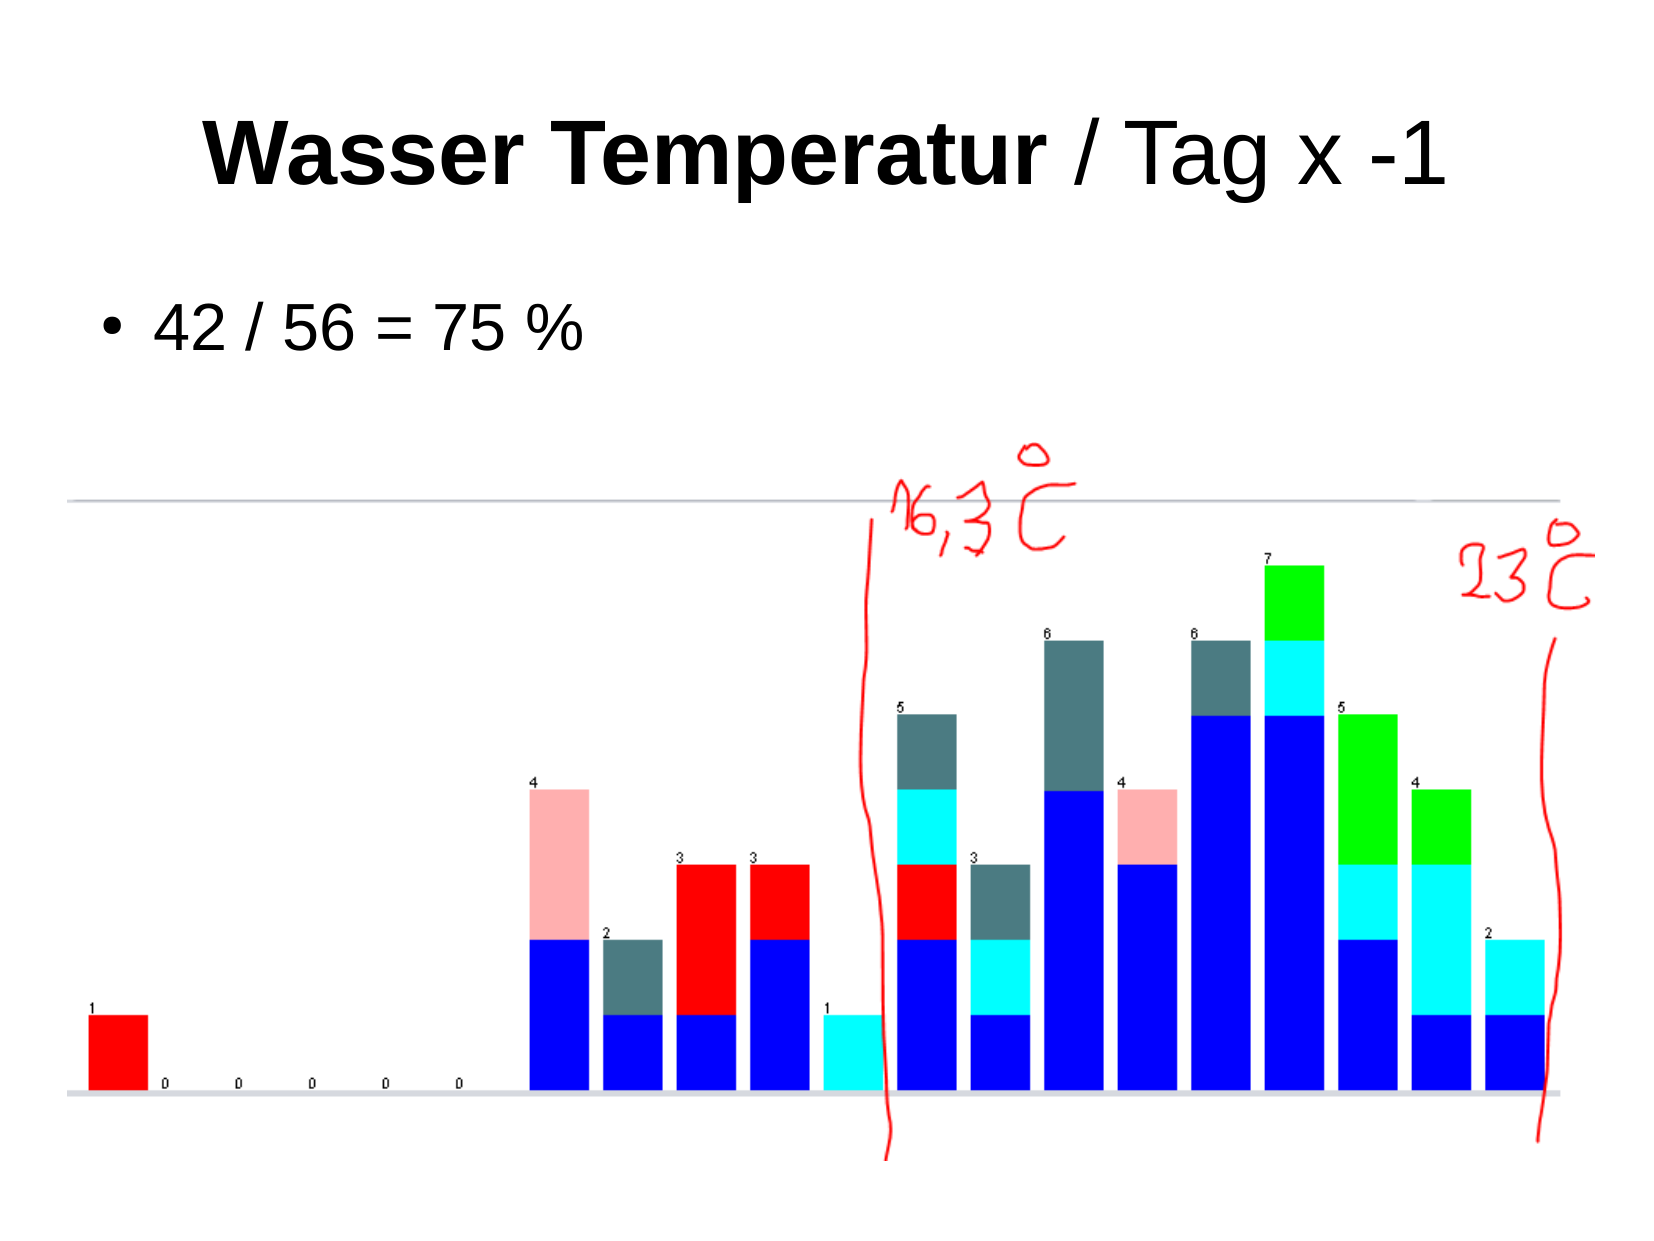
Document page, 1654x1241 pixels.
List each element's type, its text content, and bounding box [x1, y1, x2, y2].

picture [67, 442, 1595, 1161]
list 42 / 56 = 75 % [82, 290, 1571, 442]
title Wasser Temperatur / Tag x -1 [82, 49, 1571, 257]
